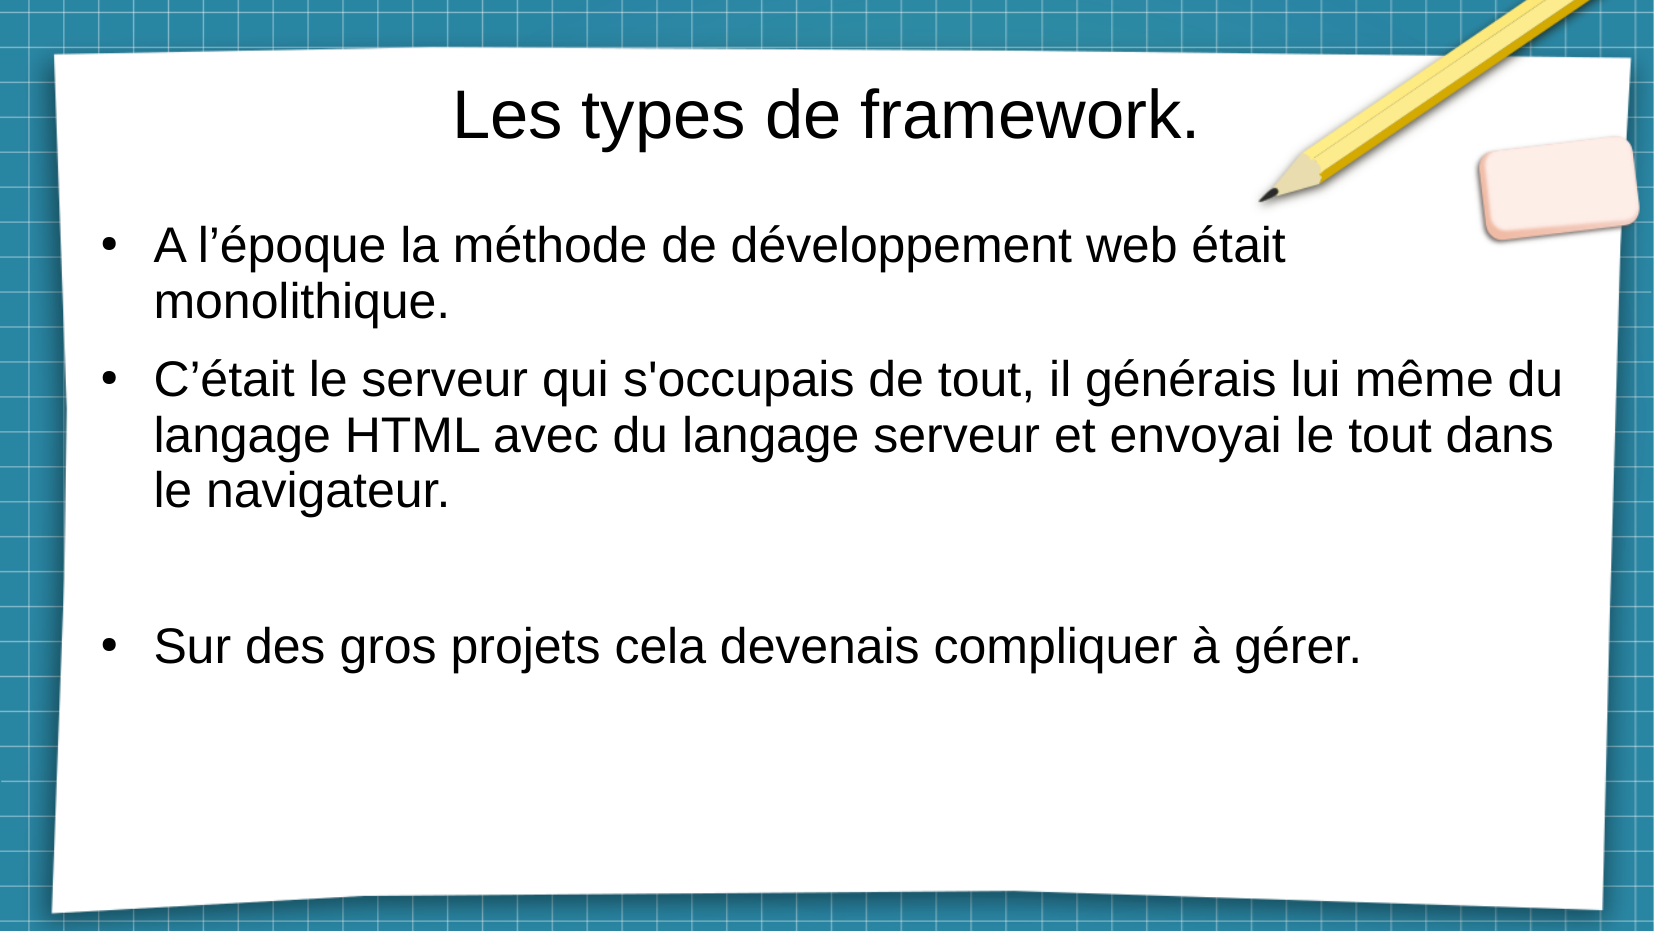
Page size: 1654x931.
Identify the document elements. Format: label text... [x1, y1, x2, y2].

title Les types de framework. [82, 37, 1571, 193]
list A l’époque la méthode de développement web était monolithique. C’était le serveur qui s'occupais de tout, il générais lui même du langage HTML avec du langage serveur et envoyai le tout dans le navigateur. Sur des gros projets cela devenais compliquer à gérer. [82, 217, 1571, 758]
picture [0, 0, 1654, 931]
